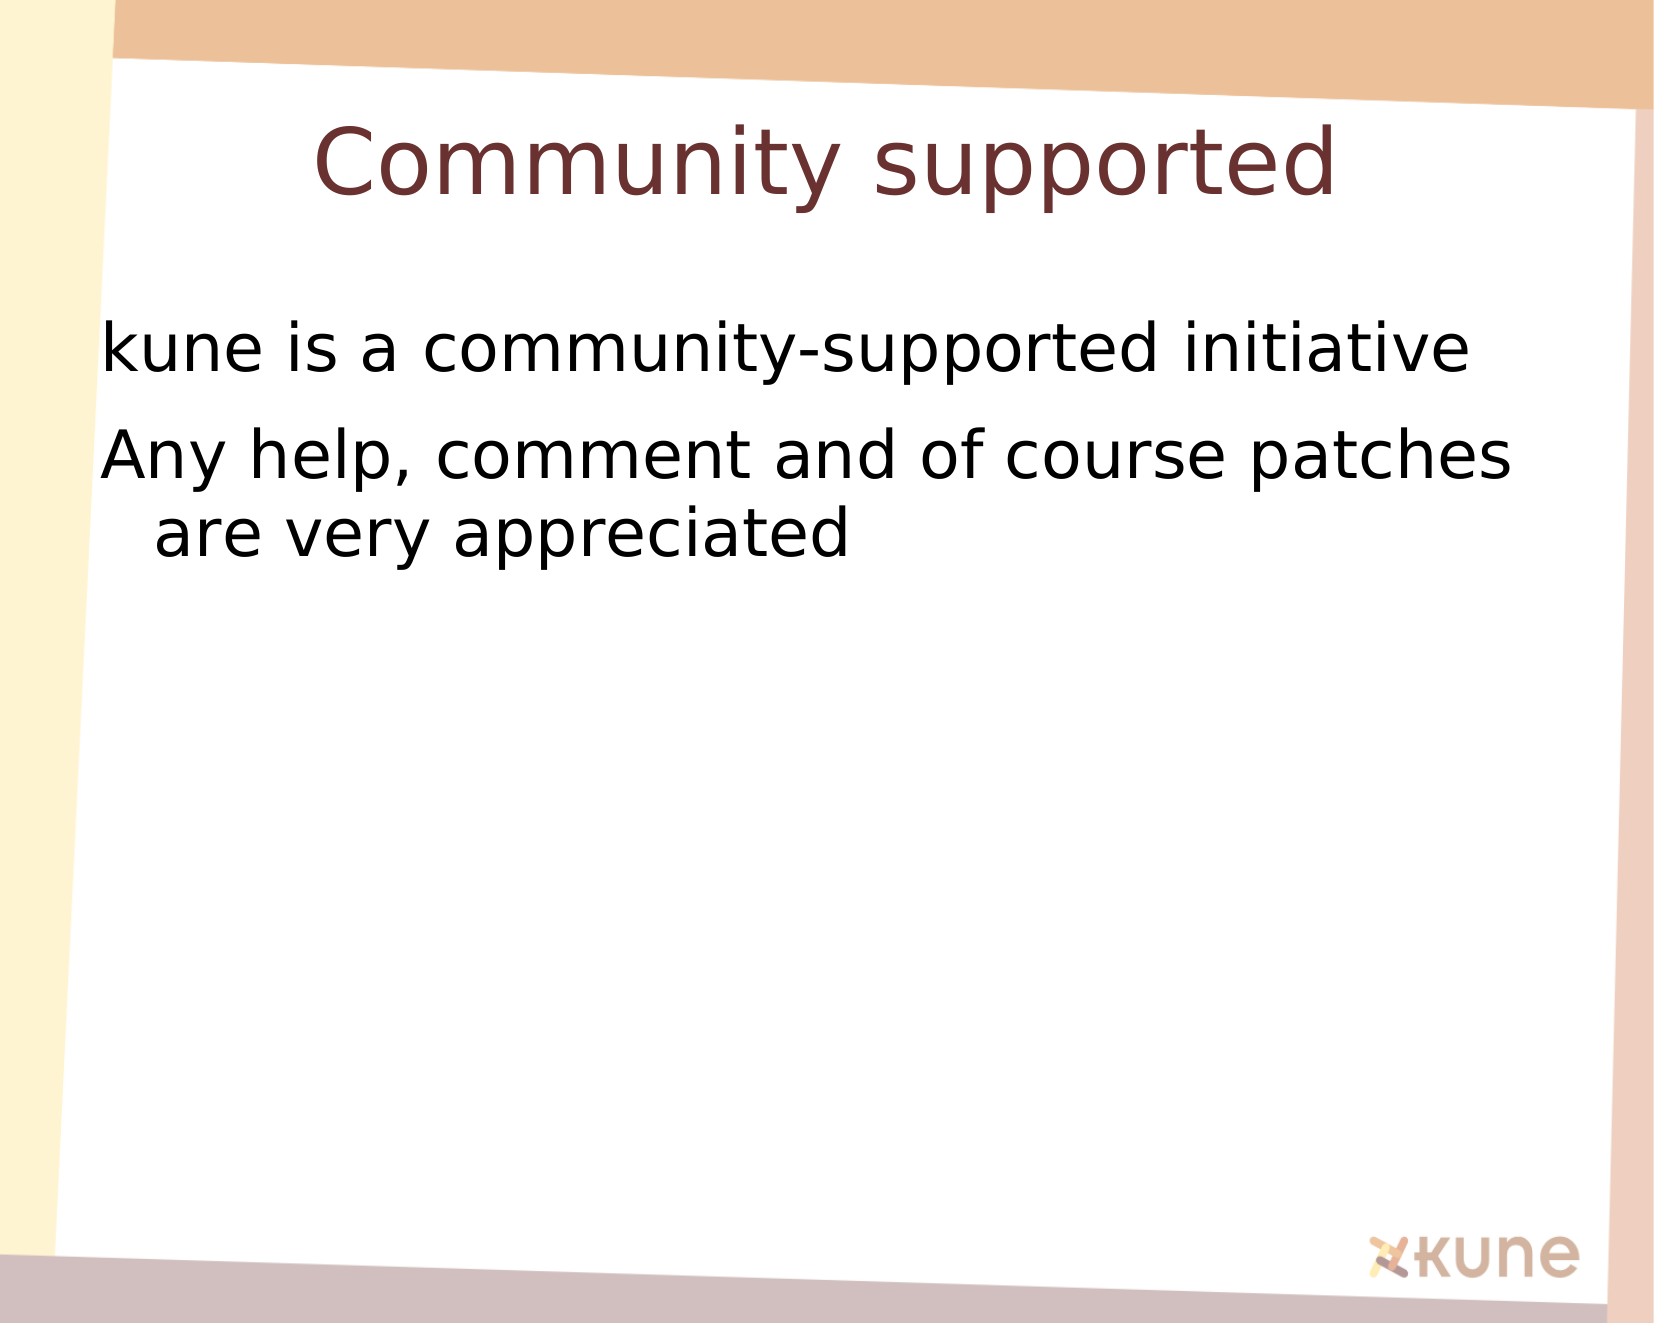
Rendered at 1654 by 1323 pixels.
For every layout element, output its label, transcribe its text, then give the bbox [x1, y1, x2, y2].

picture [0, 0, 1654, 1323]
list kune is a community-supported initiative Any help, comment and of course patches are very appreciated [82, 309, 1571, 1183]
title Community supported [82, 52, 1571, 274]
